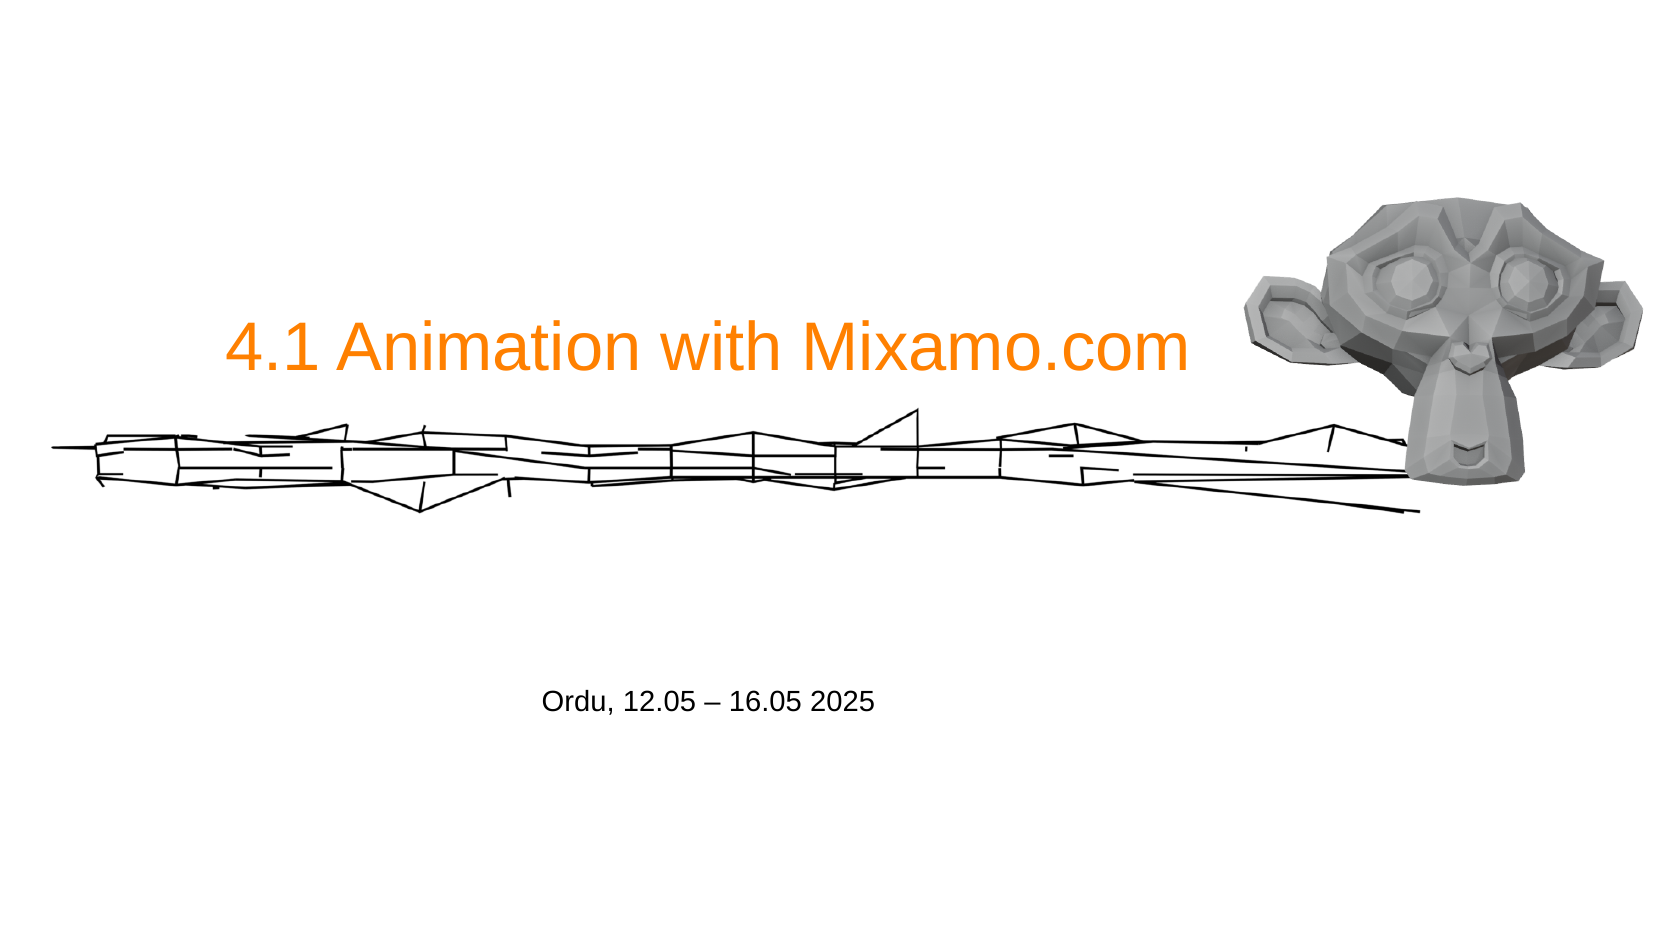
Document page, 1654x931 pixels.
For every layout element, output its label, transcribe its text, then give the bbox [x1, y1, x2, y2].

title Ordu, 12.05 – 16.05 2025 [88, 620, 1329, 783]
picture [35, 177, 1654, 538]
title 4.1 Animation with Mixamo.com [88, 265, 1329, 429]
